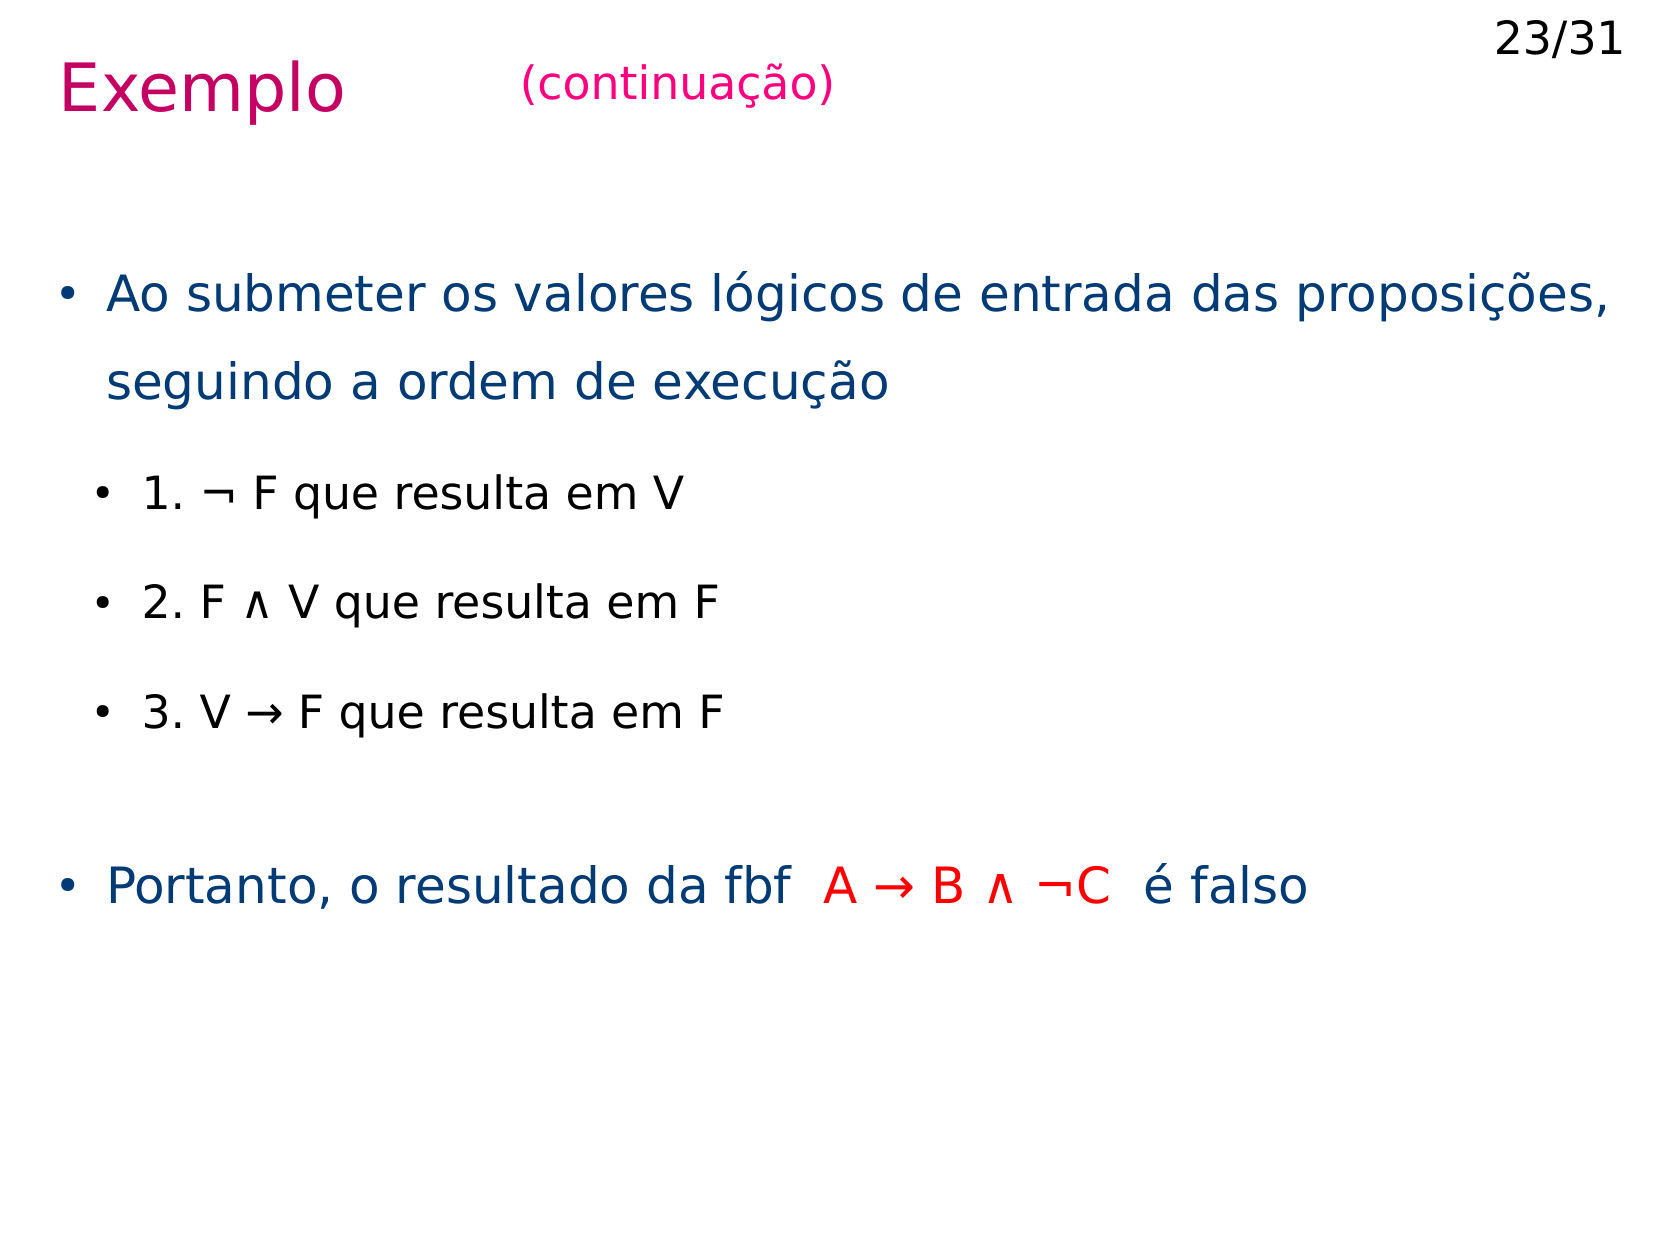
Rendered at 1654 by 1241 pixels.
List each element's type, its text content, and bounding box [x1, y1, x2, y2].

list Ao submeter os valores lógicos de entrada das proposições, seguindo a ordem de execução 1. ¬ F que resulta em V 2. F ∧ V que resulta em F 3. V → F que resulta em F Portanto, o resultado da fbf A → B ∧ ¬C é falso [59, 206, 1625, 1211]
title Exemplo [59, 29, 1625, 148]
text_box (continuação) [505, 50, 851, 119]
